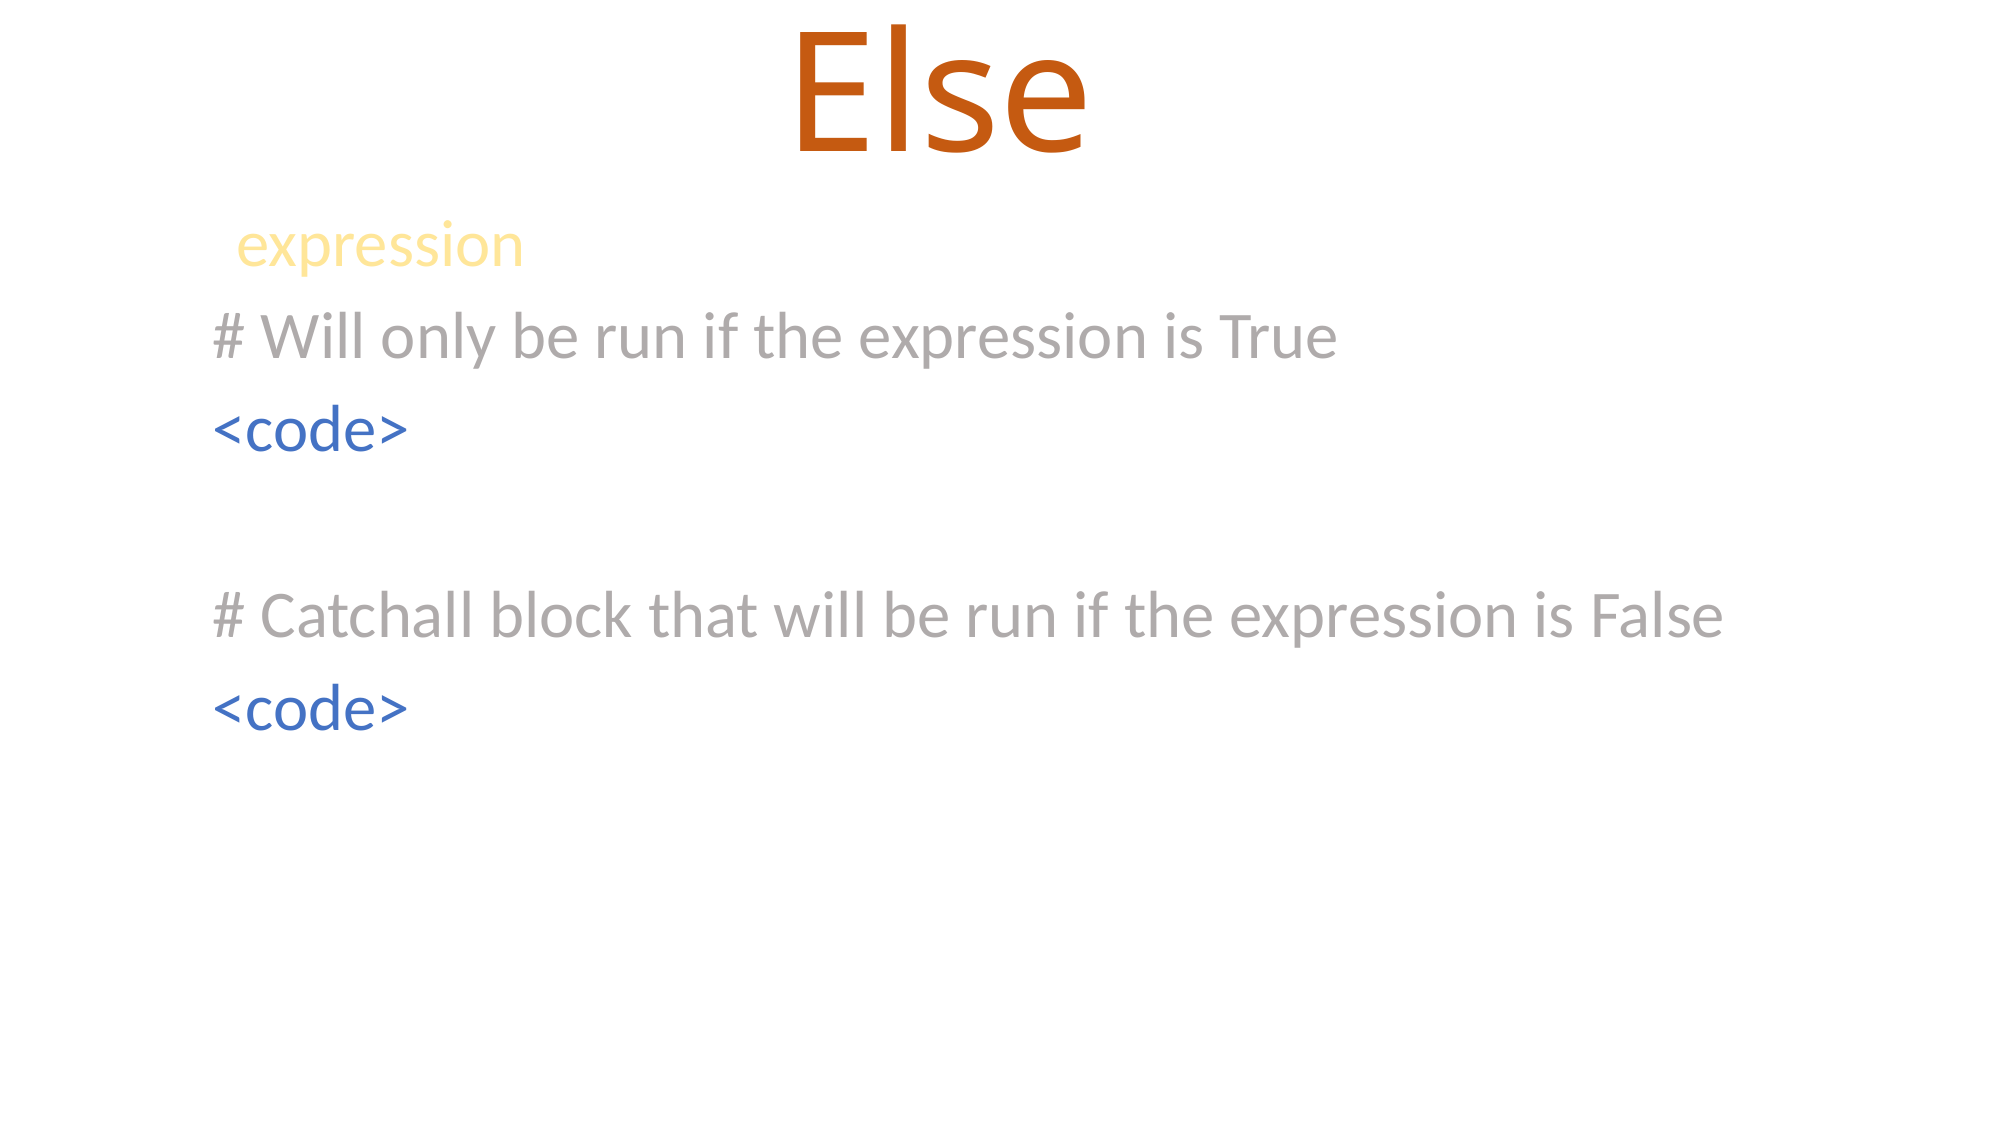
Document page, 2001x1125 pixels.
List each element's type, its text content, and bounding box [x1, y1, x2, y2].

list Else if <expression>: # Will only be run if the expression is True <code> else: # Catchall block that will be run if the expression is False <code> [137, 0, 1863, 1014]
